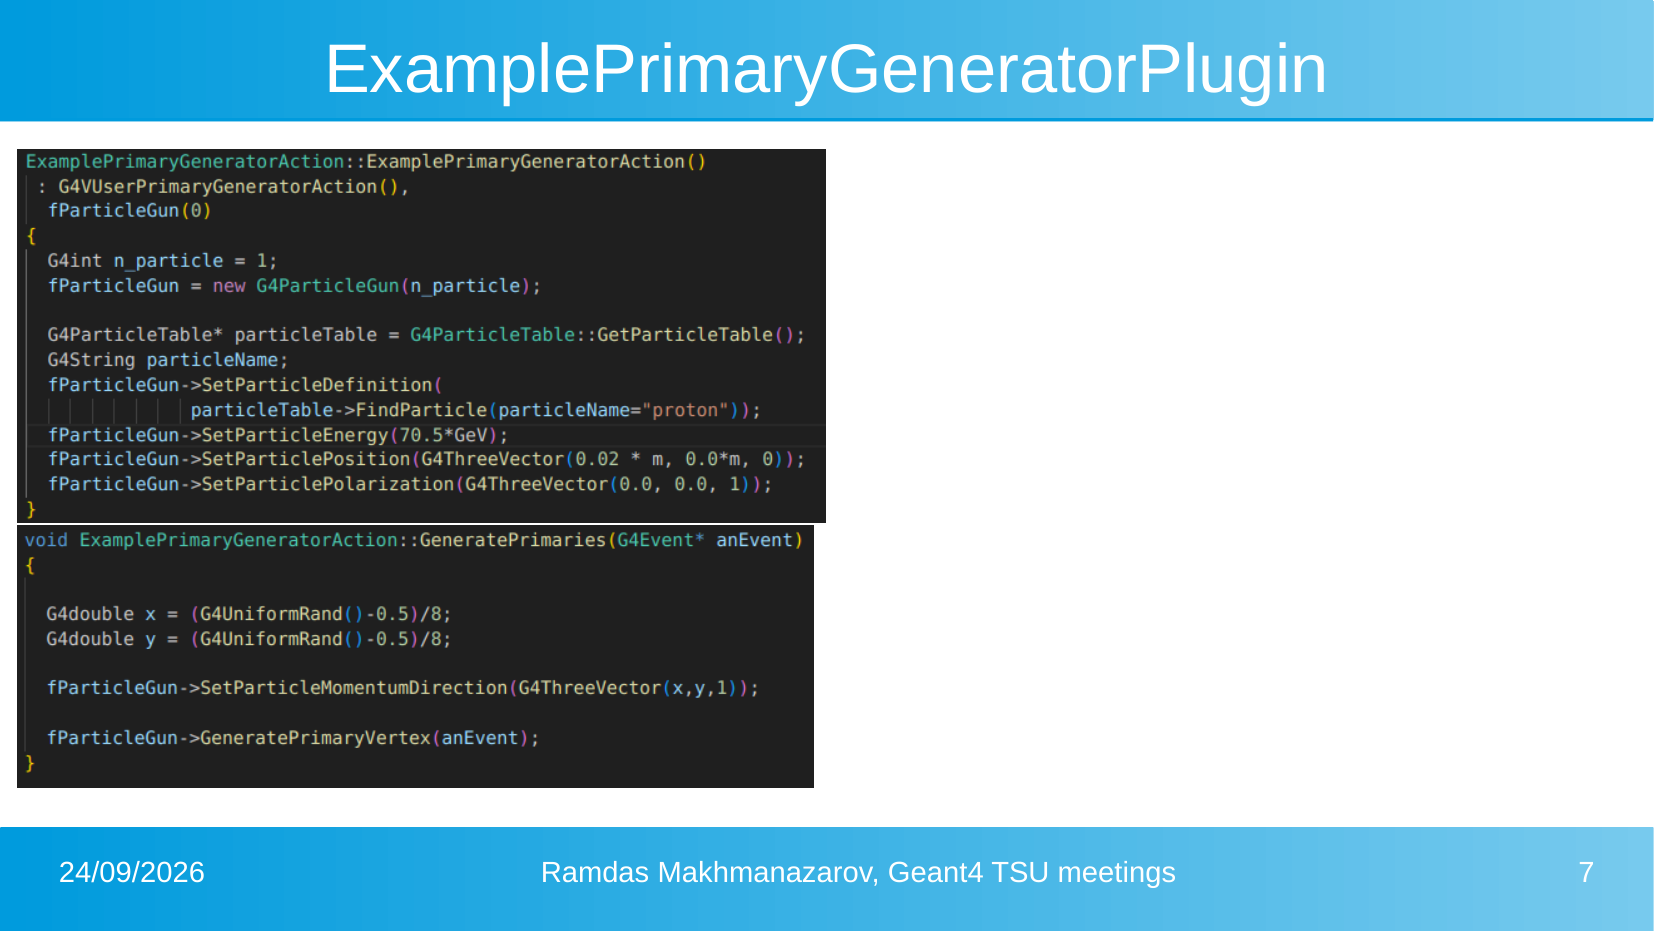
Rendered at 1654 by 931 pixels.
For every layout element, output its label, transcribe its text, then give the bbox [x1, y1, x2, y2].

picture [17, 525, 814, 788]
picture [17, 149, 826, 523]
title ExamplePrimaryGeneratorPlugin [59, 29, 1595, 109]
